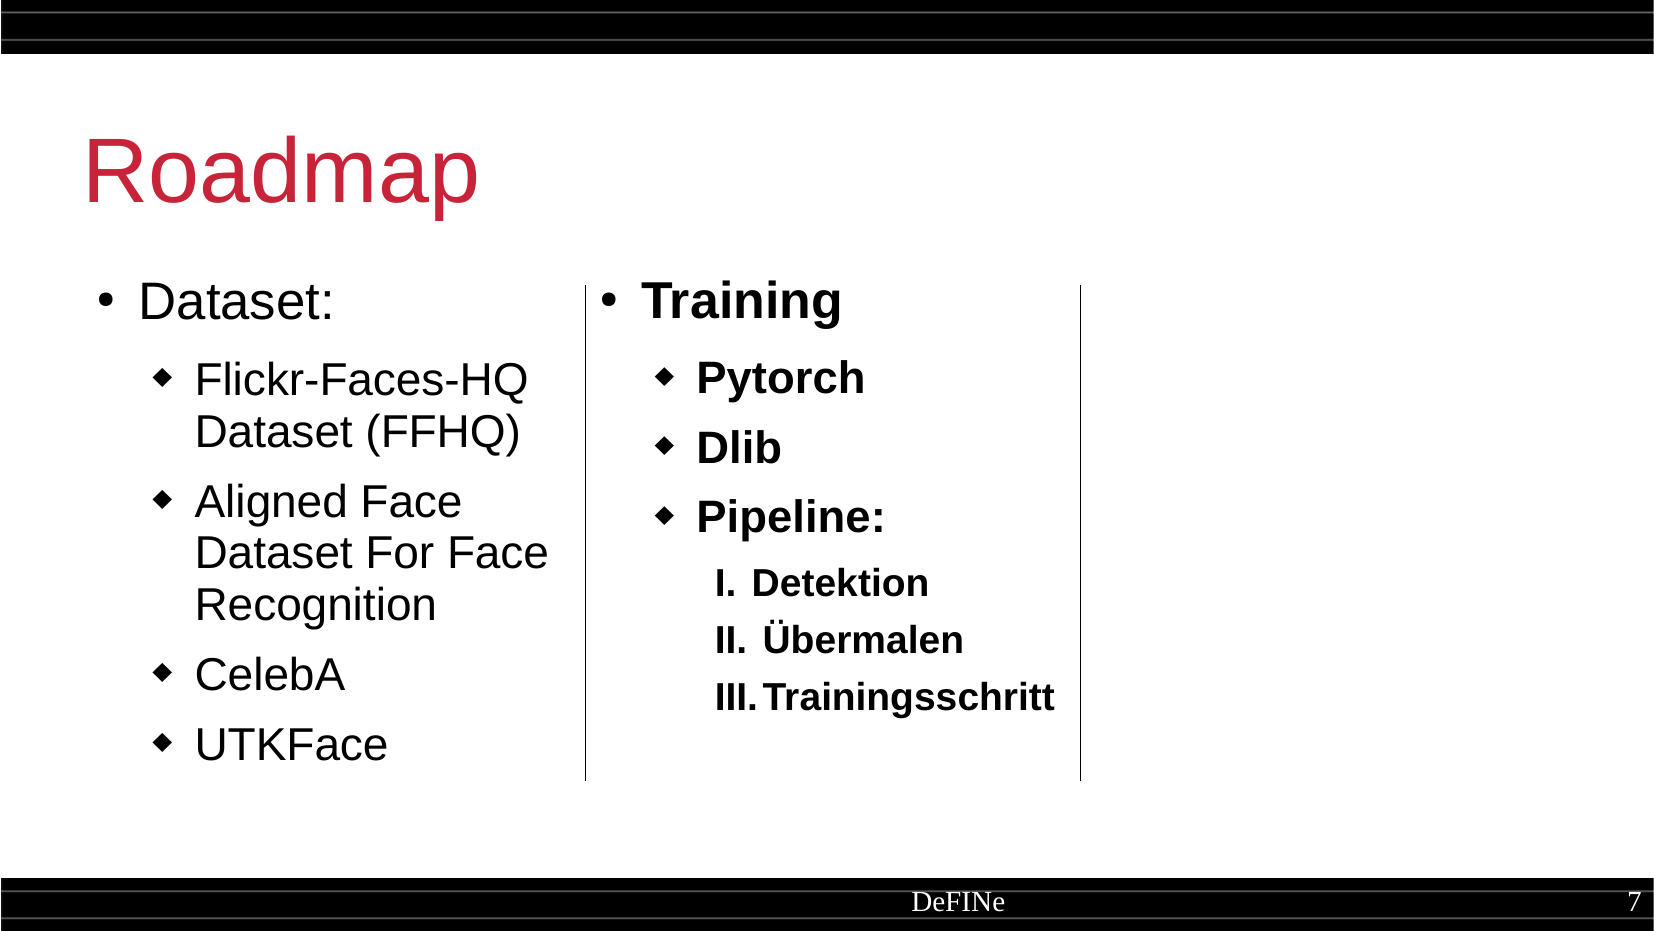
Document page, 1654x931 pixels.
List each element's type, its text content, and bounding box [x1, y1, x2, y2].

picture [1, 878, 1654, 931]
picture [1, 0, 1654, 54]
list Dataset: Flickr-Faces-HQ Dataset (FFHQ) Aligned Face Dataset For Face Recognition CelebA UTKFace [82, 271, 562, 811]
title Roadmap [82, 92, 1571, 249]
list Training Pytorch Dlib Pipeline: Detektion Übermalen Trainingsschritt [585, 271, 1065, 781]
